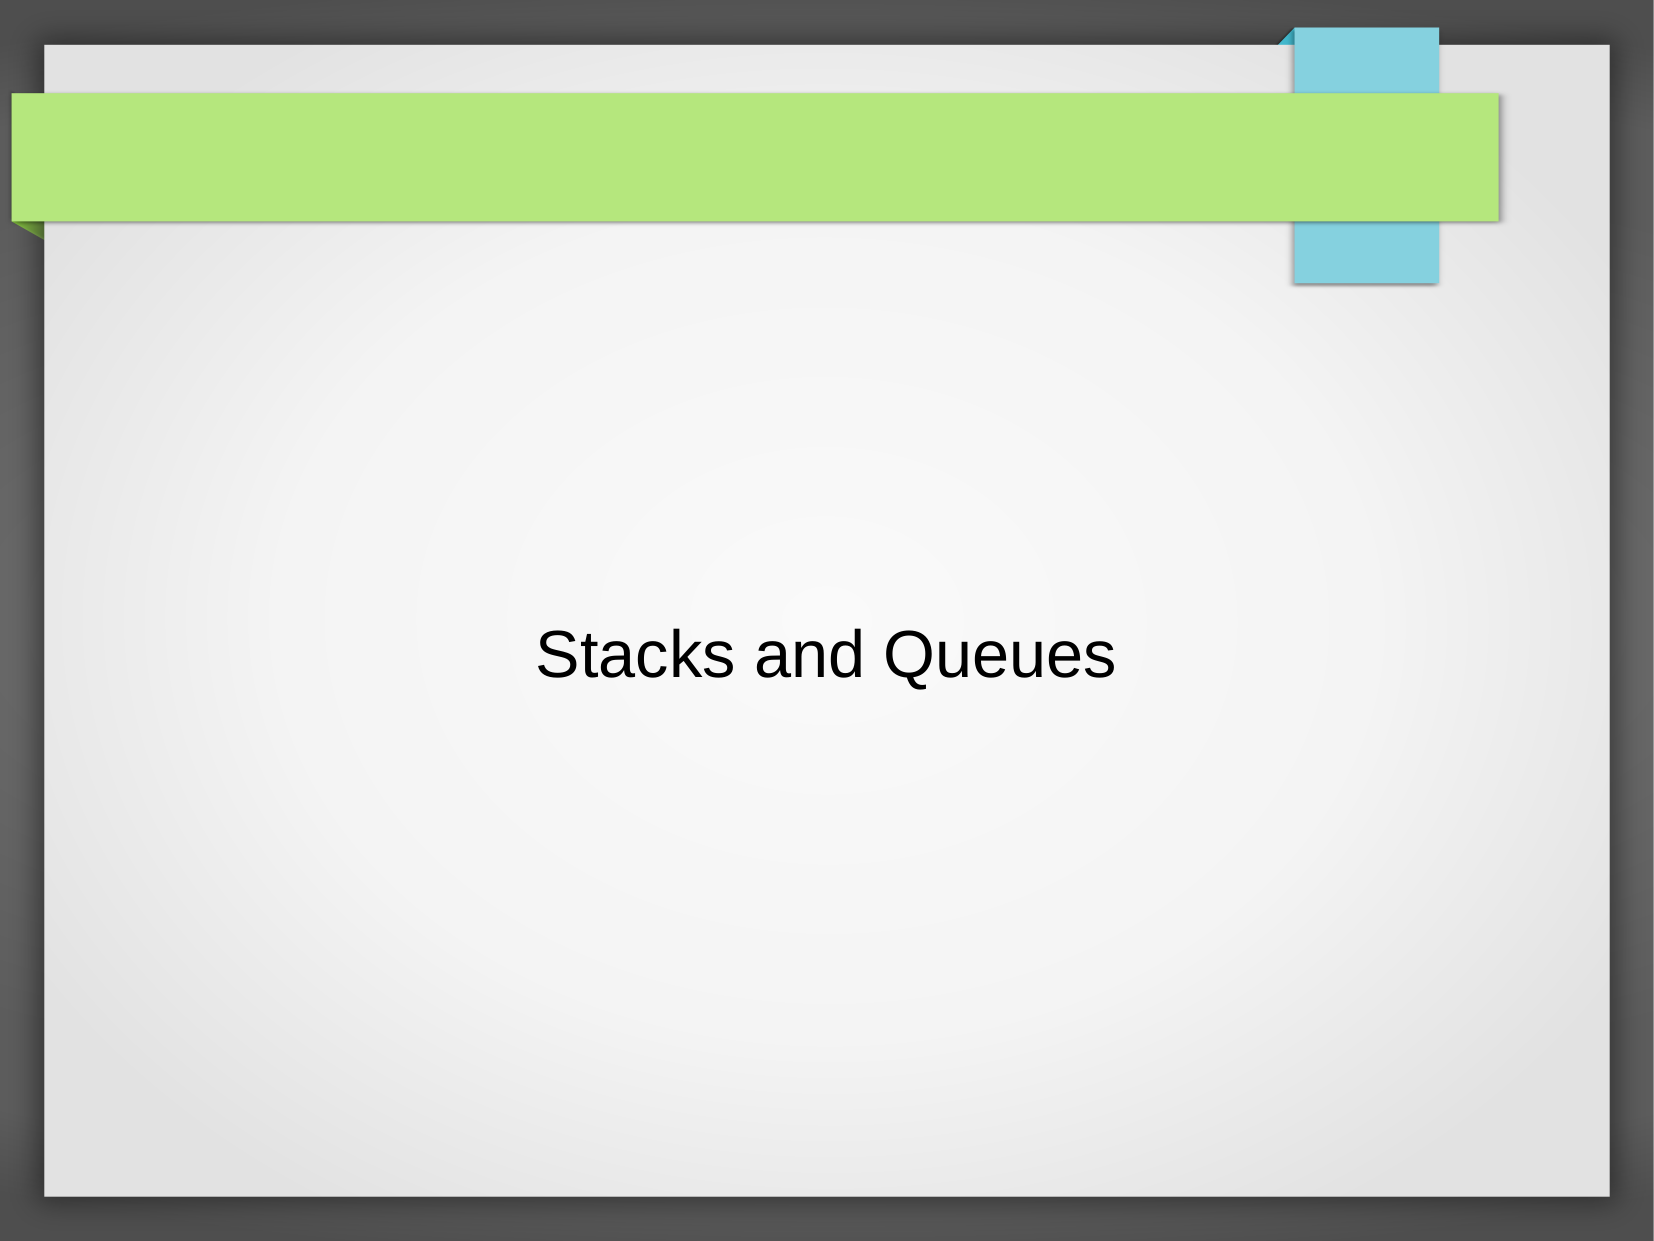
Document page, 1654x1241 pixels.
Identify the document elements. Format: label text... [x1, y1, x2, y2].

picture [0, 0, 1654, 1241]
subtitle Stacks and Queues [82, 295, 1571, 1015]
